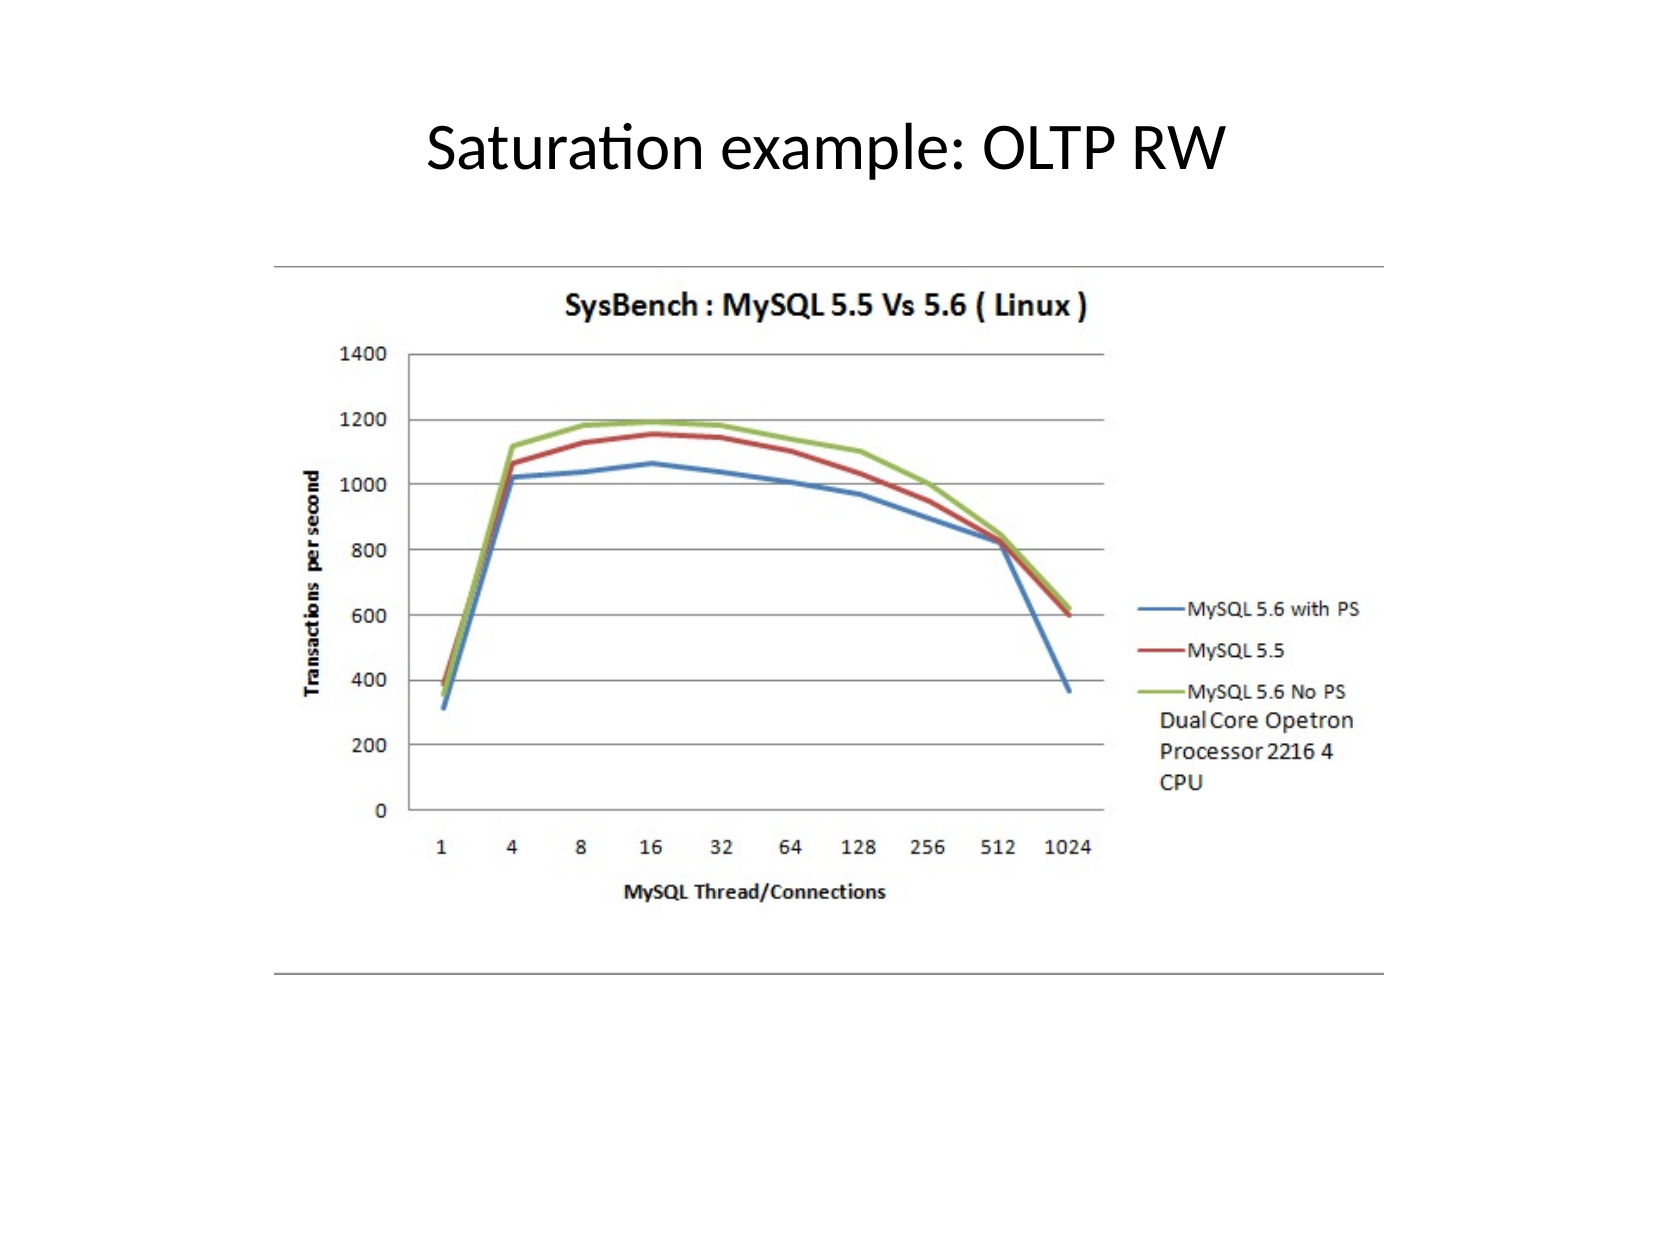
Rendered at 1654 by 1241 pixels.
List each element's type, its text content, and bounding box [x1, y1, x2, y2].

title Saturation example: OLTP RW [82, 49, 1571, 257]
picture [274, 266, 1384, 975]
